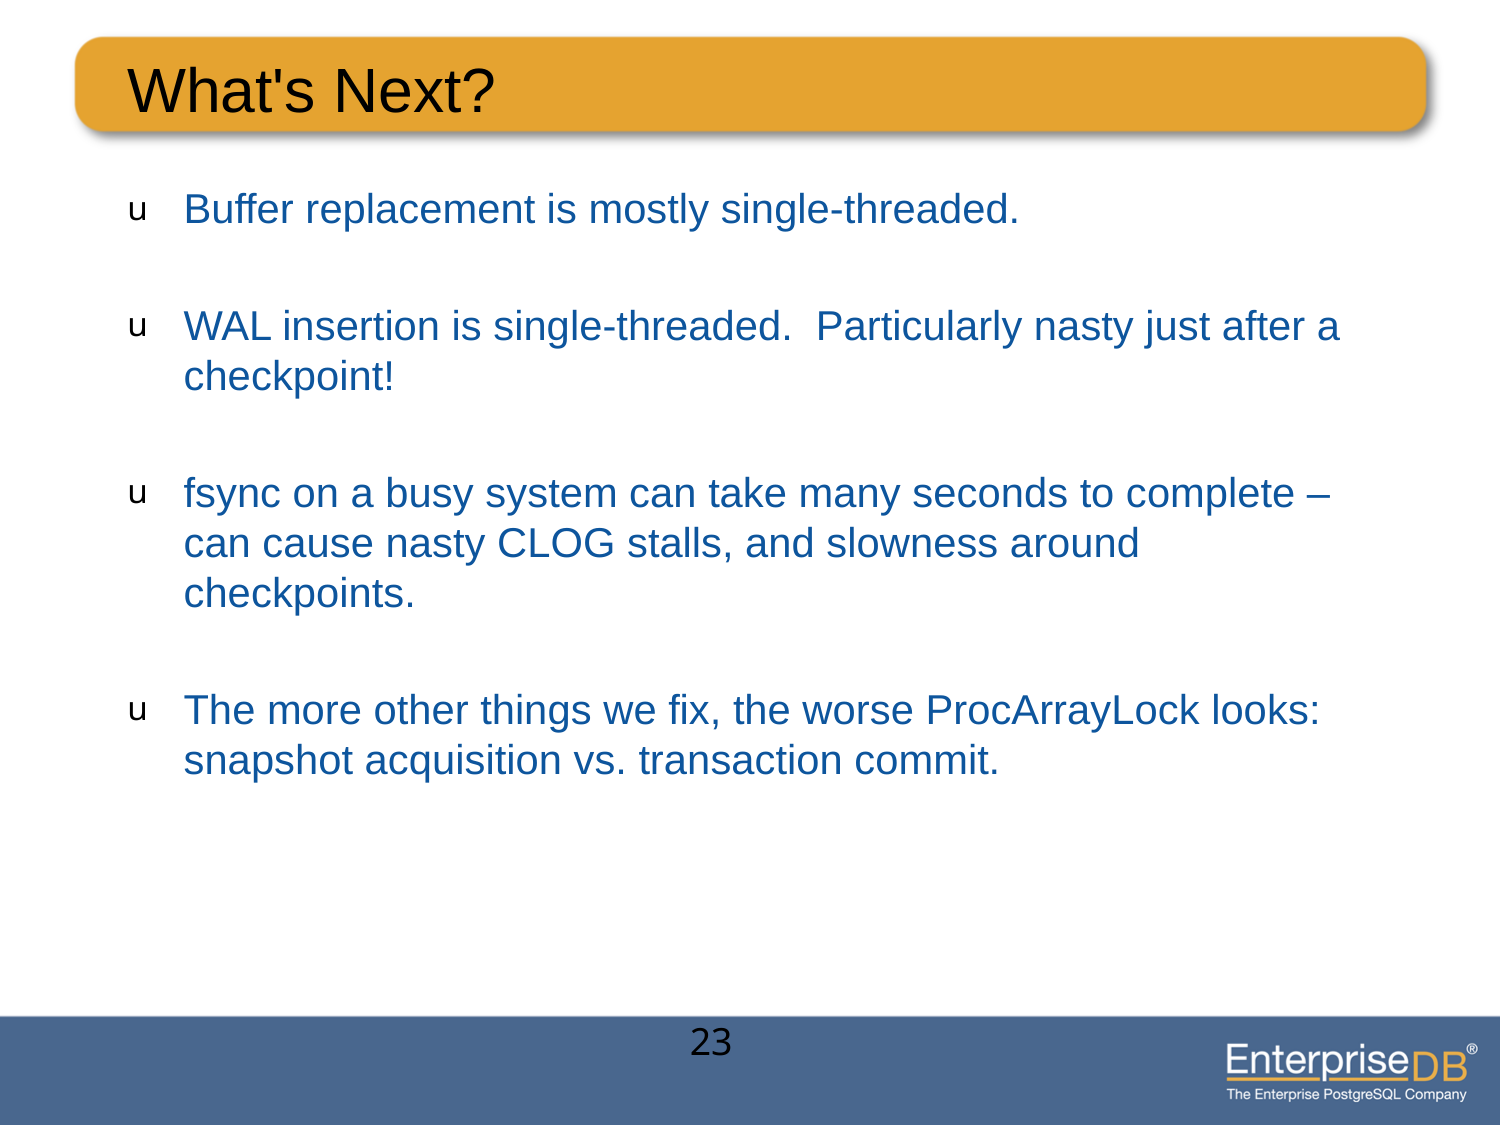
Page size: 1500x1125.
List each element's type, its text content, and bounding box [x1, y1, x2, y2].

picture [0, 0, 1500, 1125]
slide_number <number> [675, 1010, 825, 1125]
list Buffer replacement is mostly single-threaded. WAL insertion is single-threaded. Particularly nasty just after a checkpoint! fsync on a busy system can take many seconds to complete – can cause nasty CLOG stalls, and slowness around checkpoints. The more other things we fix, the worse ProcArrayLock looks: snapshot acquisition vs. transaction commit. [112, 174, 1388, 963]
title What's Next? [112, 37, 1388, 138]
